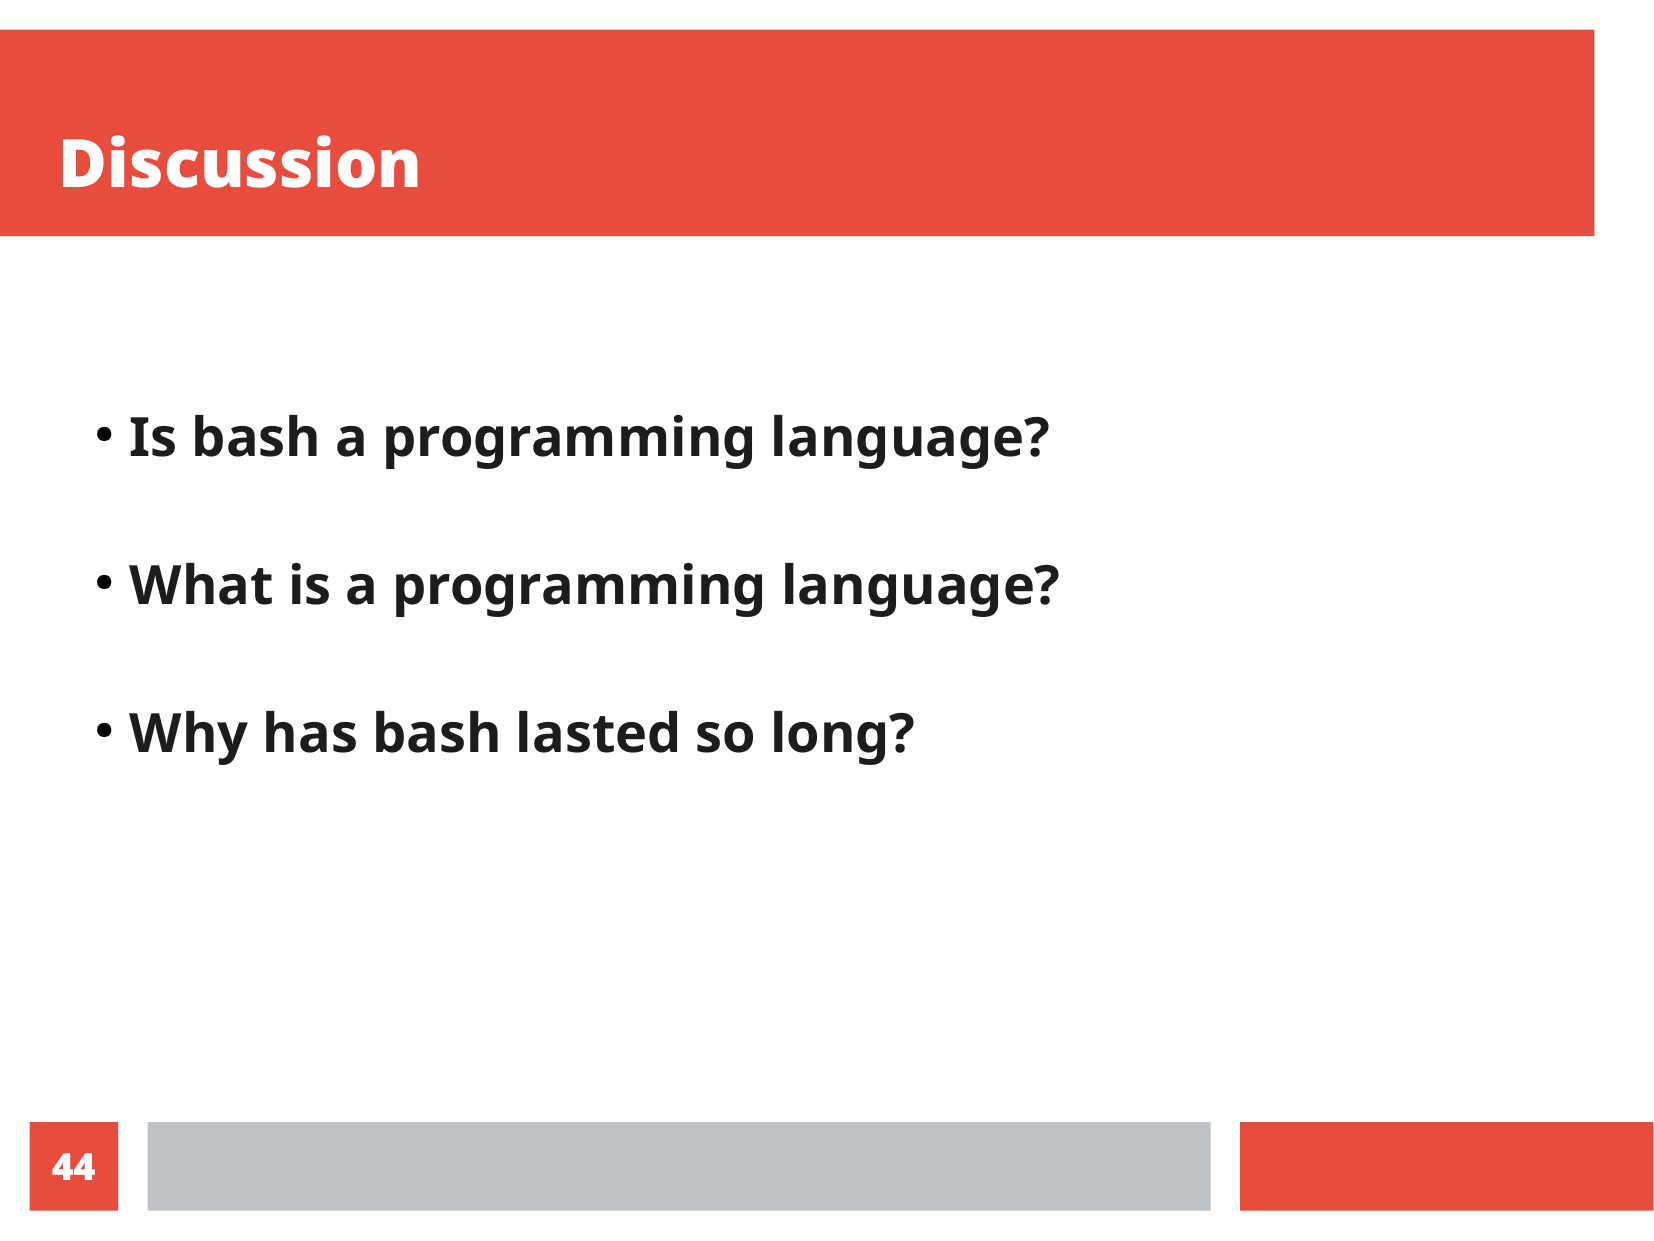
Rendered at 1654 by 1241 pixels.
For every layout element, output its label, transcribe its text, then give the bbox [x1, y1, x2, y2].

subtitle Is bash a programming language? What is a programming language? Why has bash lasted so long? [59, 324, 1565, 1093]
title Discussion [59, 59, 1595, 207]
